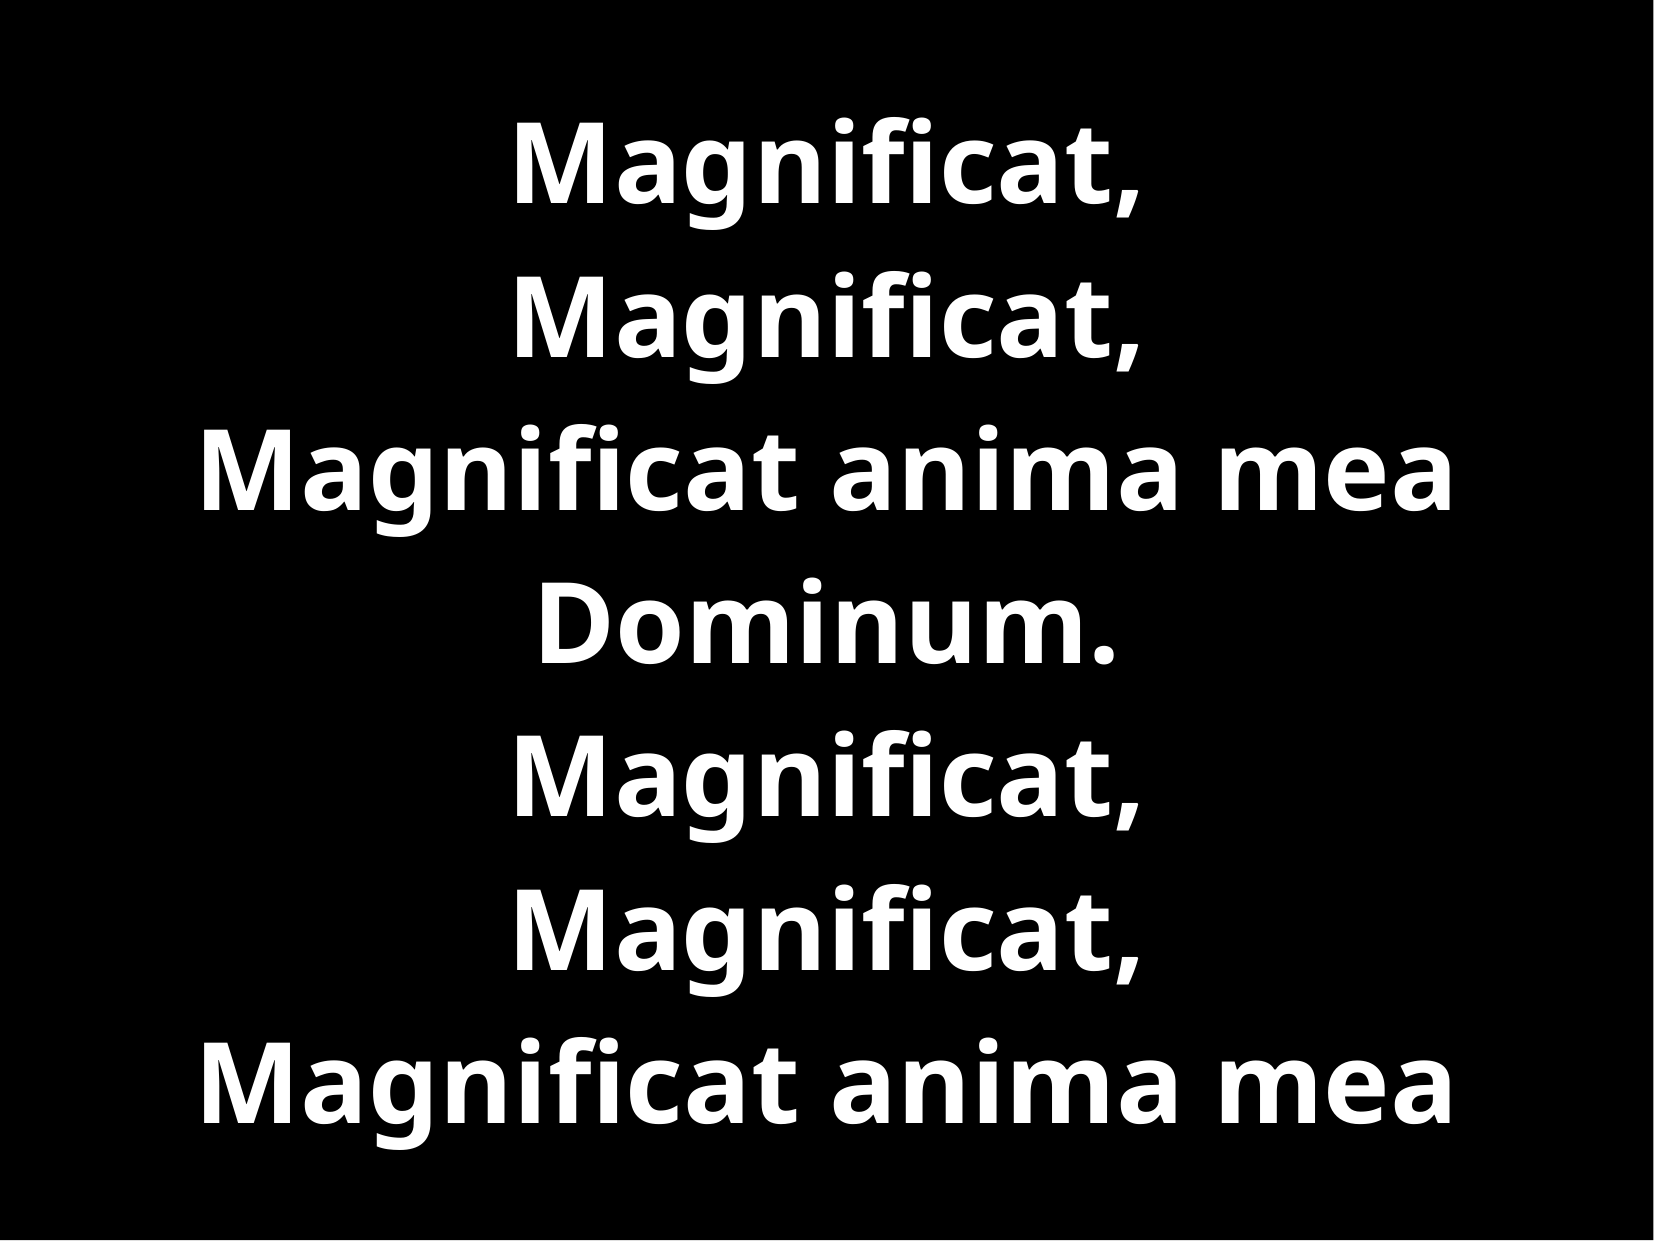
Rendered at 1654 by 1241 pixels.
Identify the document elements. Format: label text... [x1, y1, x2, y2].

title Magnificat, Magnificat, Magnificat anima mea Dominum. Magnificat, Magnificat, Magnificat anima mea [0, 0, 1654, 1241]
